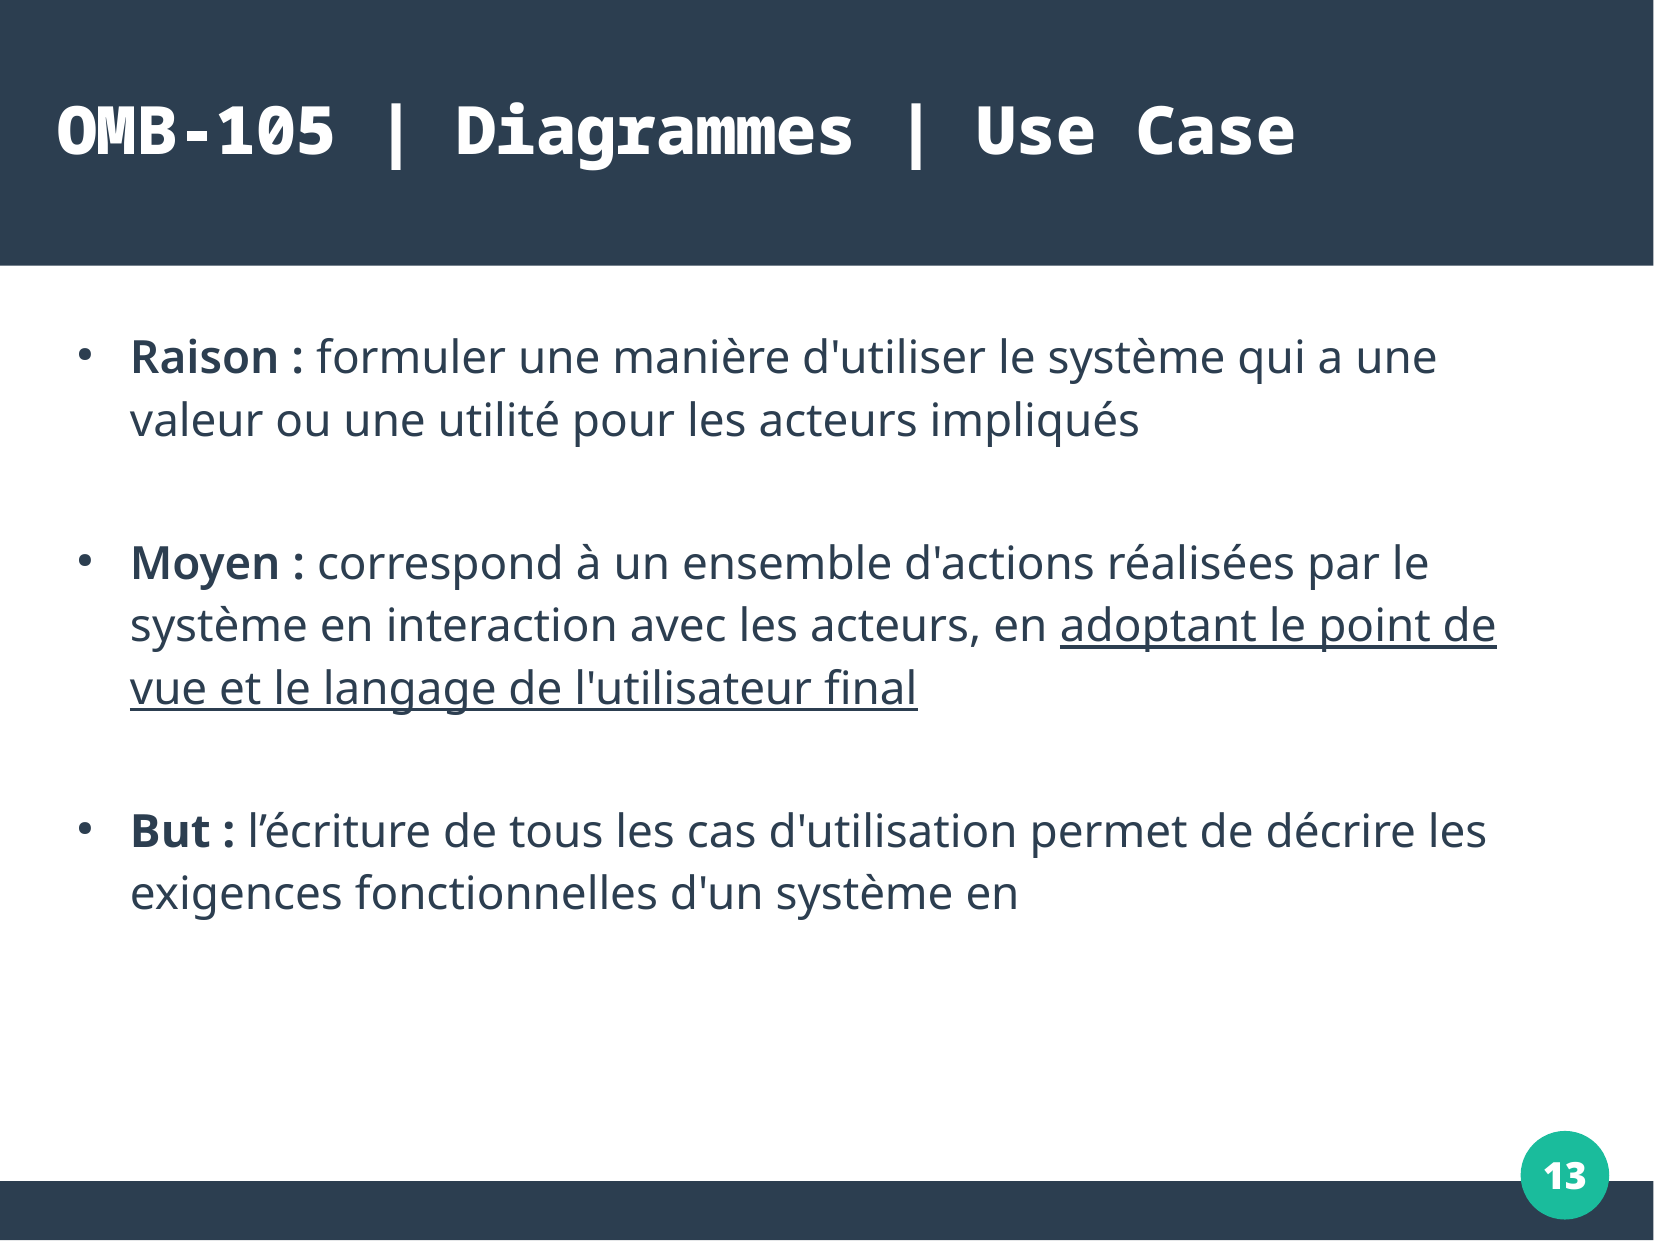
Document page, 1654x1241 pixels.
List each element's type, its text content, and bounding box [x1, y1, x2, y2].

title OMB-105 | Diagrammes | Use Case [57, 49, 1593, 207]
list Raison : formuler une manière d'utiliser le système qui a une valeur ou une utilité pour les acteurs impliqués Moyen : correspond à un ensemble d'actions réalisées par le système en interaction avec les acteurs, en adoptant le point de vue et le langage de l'utilisateur final But : l’écriture de tous les cas d'utilisation permet de décrire les exigences fonctionnelles d'un système en [59, 324, 1576, 1152]
